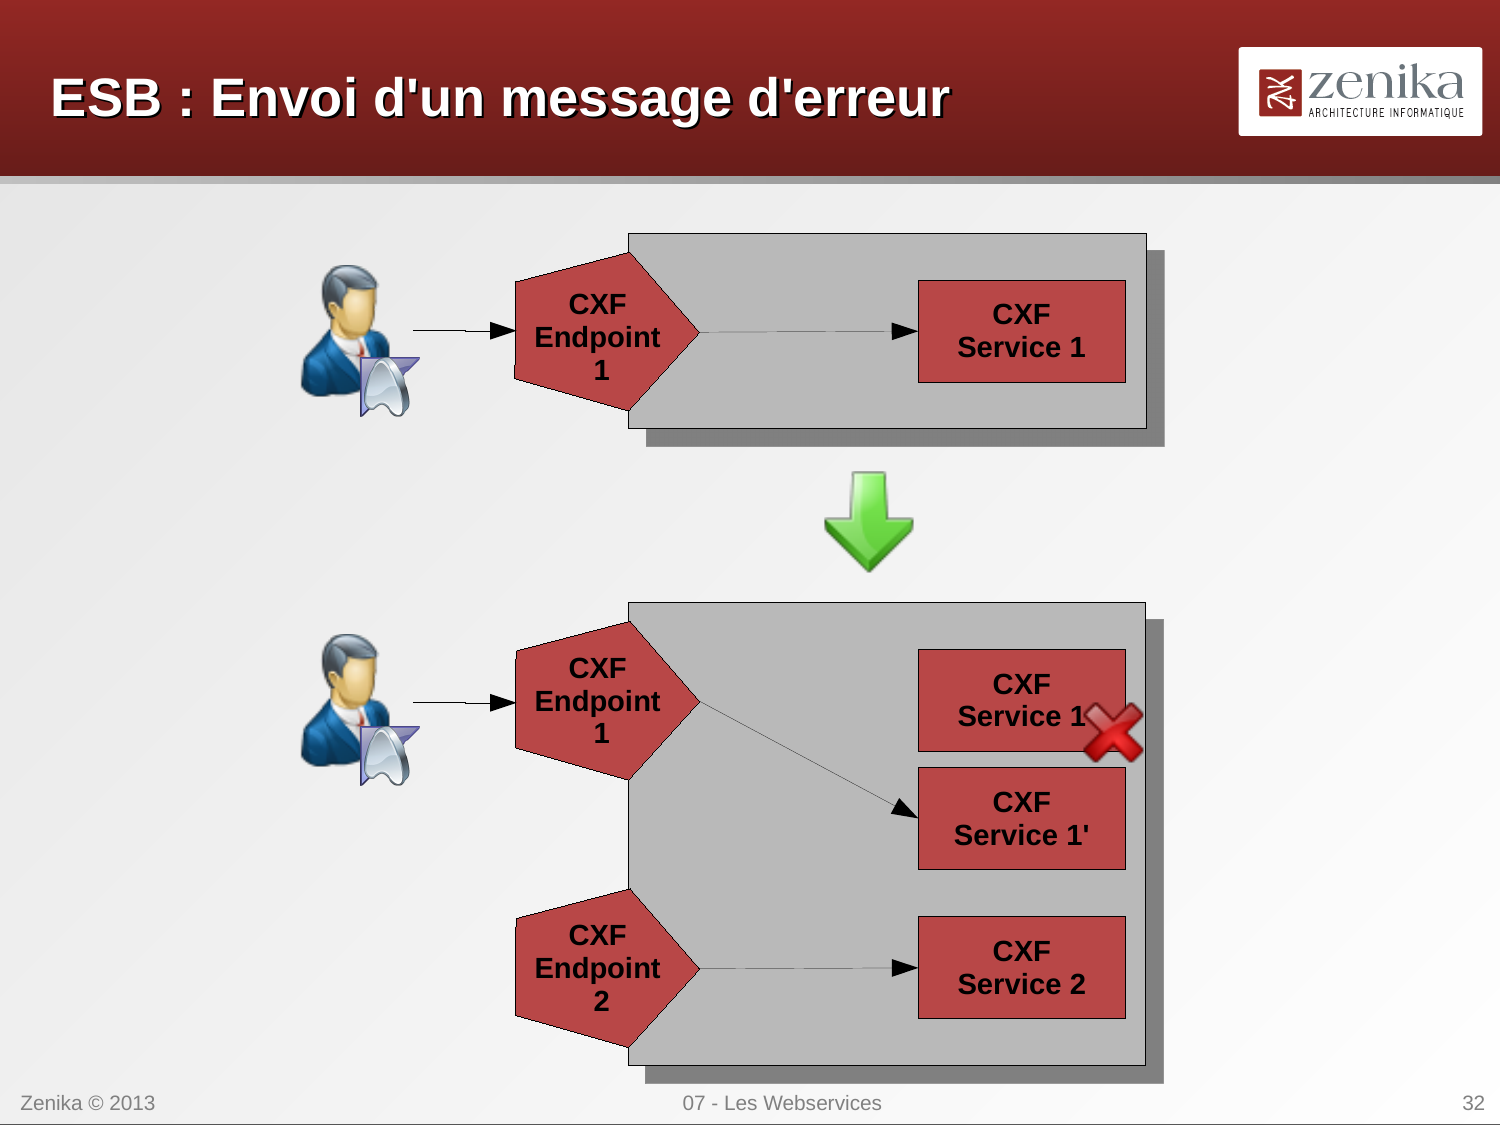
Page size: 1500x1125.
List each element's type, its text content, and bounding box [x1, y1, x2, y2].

title ESB : Envoi d'un message d'erreur [50, 15, 1206, 180]
picture [283, 634, 420, 786]
text_box [542, 602, 1146, 1066]
text_box CXF Service 1 [918, 280, 1126, 383]
text_box CXF Endpoint 1 [519, 281, 676, 395]
text_box CXF Endpoint 1 [519, 644, 676, 758]
picture [283, 265, 420, 417]
text_box [515, 650, 519, 749]
text_box CXF Service 2 [918, 916, 1126, 1019]
text_box CXF Service 1 [918, 649, 1126, 752]
picture [802, 445, 937, 579]
text_box CXF Service 1' [918, 767, 1126, 870]
text_box CXF Endpoint 2 [519, 911, 676, 1025]
picture [1080, 699, 1148, 767]
text_box [514, 233, 1147, 428]
picture [1257, 58, 1464, 125]
text_box [515, 917, 519, 1017]
